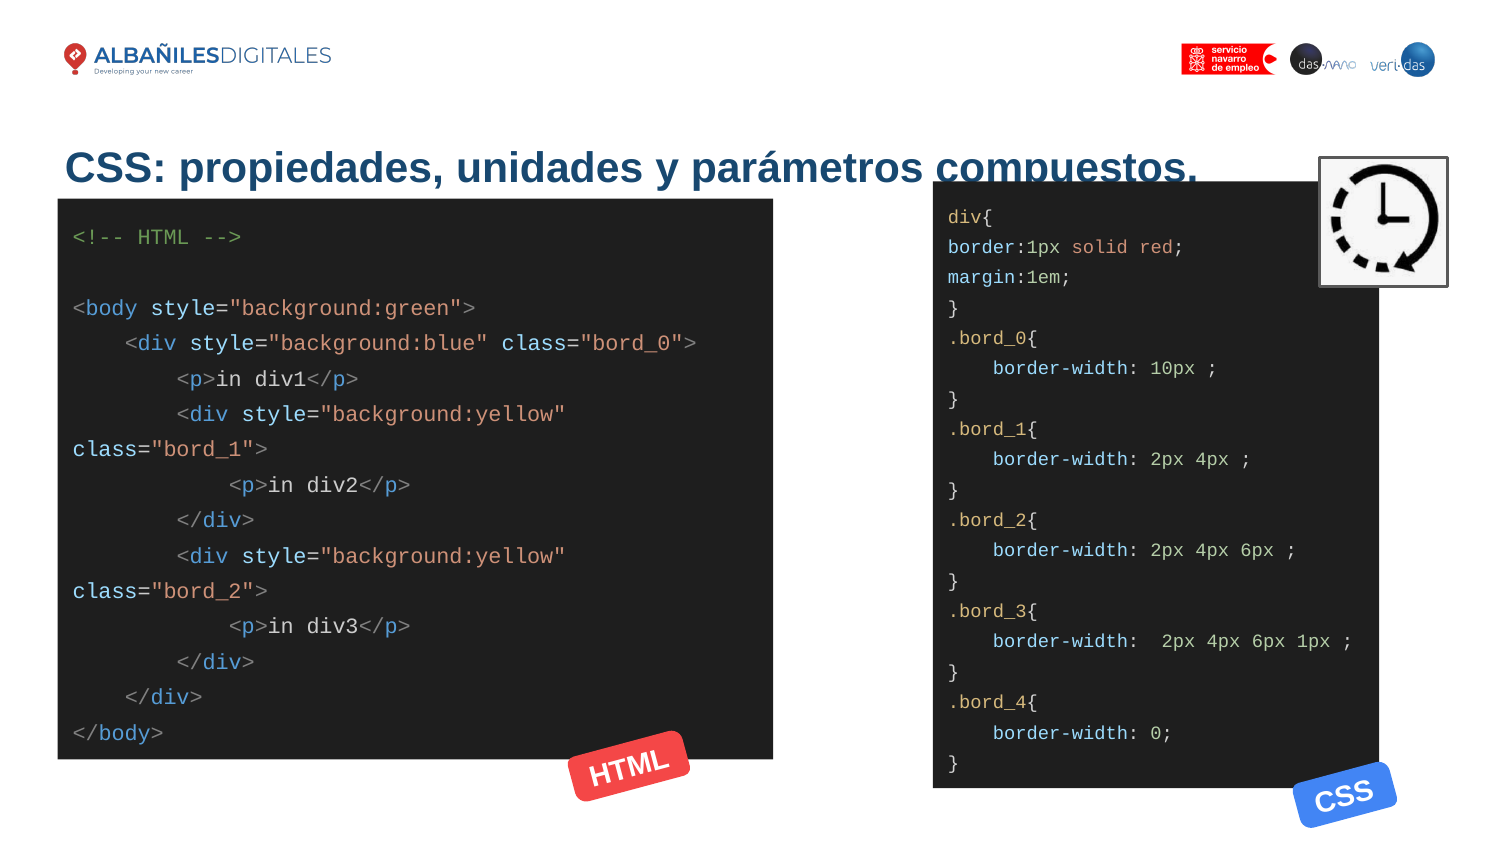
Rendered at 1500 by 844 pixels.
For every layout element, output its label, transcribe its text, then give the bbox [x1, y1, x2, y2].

text_box <!-- HTML --> <body style="background:green"> <div style="background:blue" class="bord_0"> <p>in div1</p> <div style="background:yellow" class="bord_1"> <p>in div2</p> </div> <div style="background:yellow" class="bord_2"> <p>in div3</p> </div> </div> </body> [57, 198, 774, 760]
text_box div{ border:1px solid red; margin:1em; } .bord_0{ border-width: 10px ; } .bord_1{ border-width: 2px 4px ; } .bord_2{ border-width: 2px 4px 6px ; } .bord_3{ border-width: 2px 4px 6px 1px ; } .bord_4{ border-width: 0; } [932, 181, 1380, 789]
picture [1321, 159, 1447, 286]
text_box CSS: propiedades, unidades y parámetros compuestos. [64, 129, 1461, 192]
picture [64, 43, 332, 75]
text_box HTML [567, 730, 690, 802]
text_box CSS [1292, 761, 1397, 828]
picture [1290, 43, 1356, 75]
picture [1370, 42, 1435, 77]
picture [1181, 43, 1277, 75]
